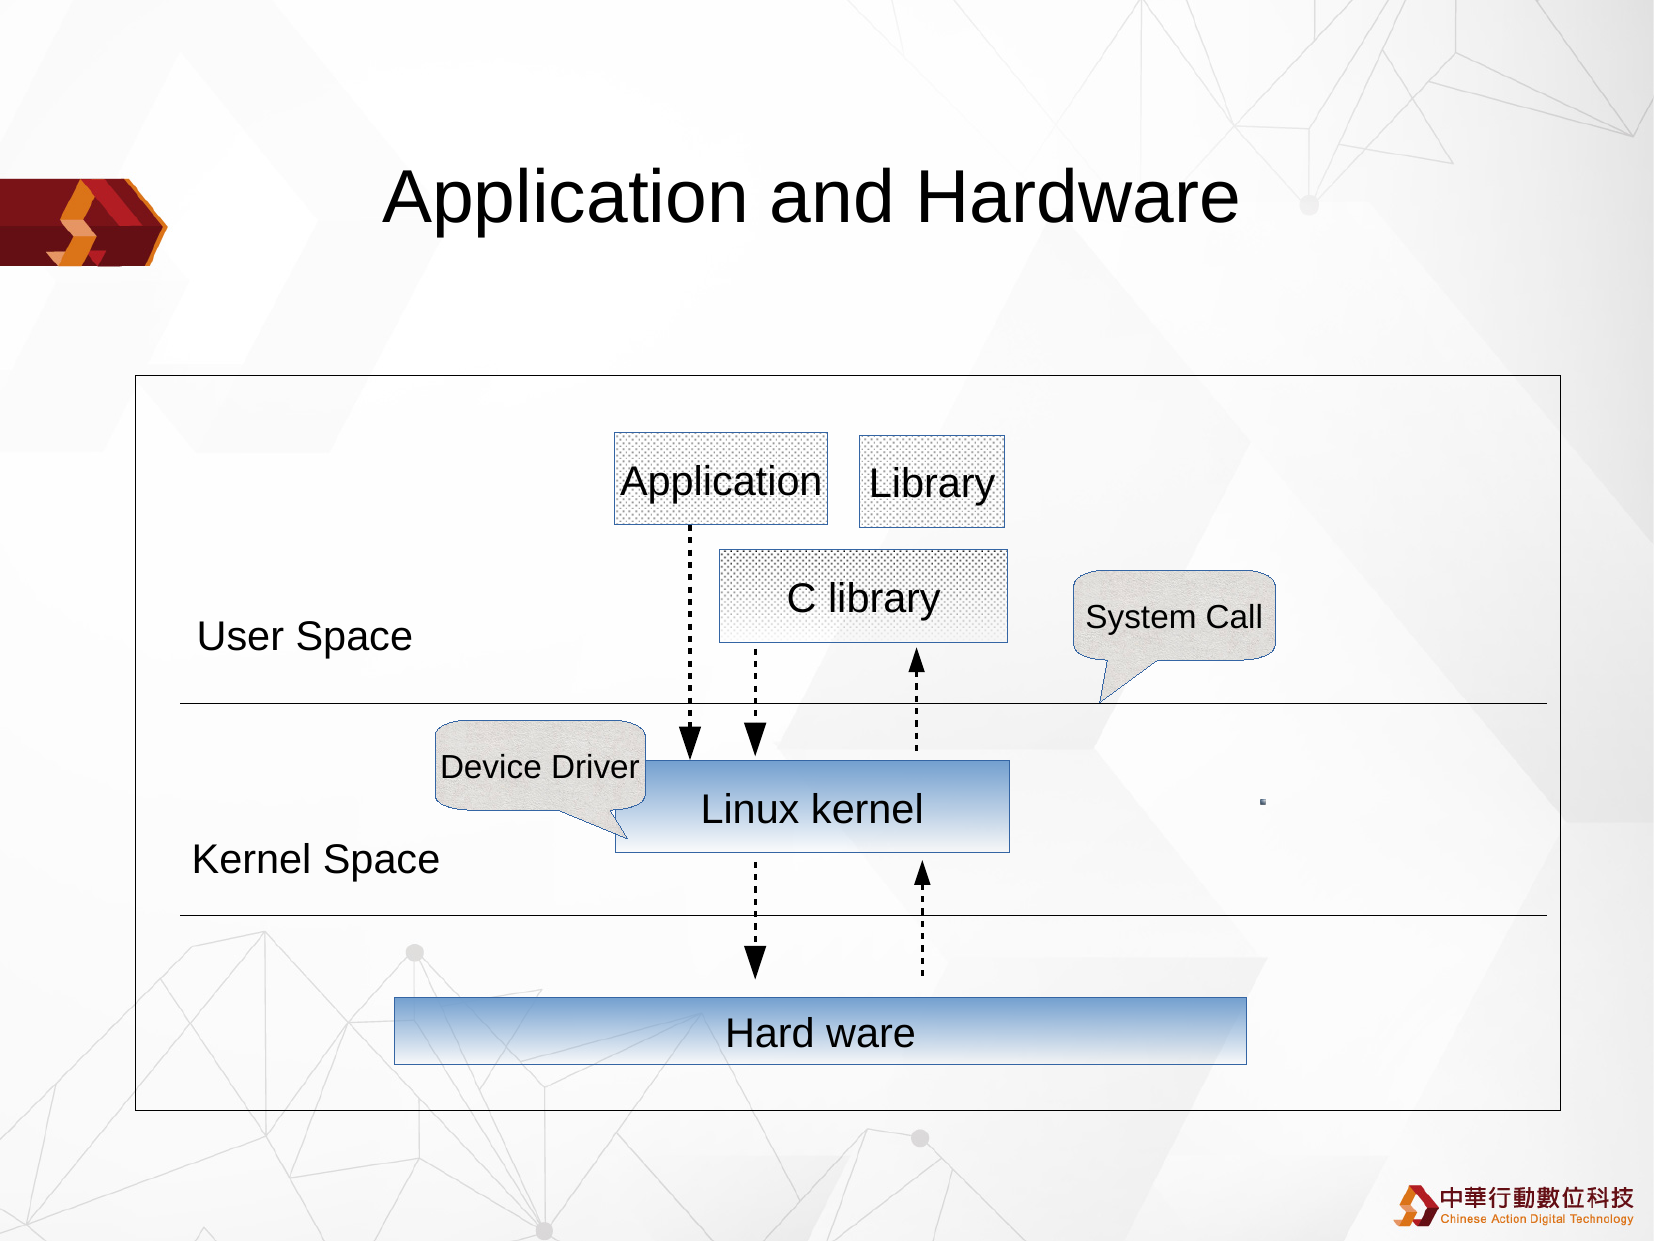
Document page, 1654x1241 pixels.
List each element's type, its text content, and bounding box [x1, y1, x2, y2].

text_box C library [719, 549, 1008, 643]
picture [0, 0, 1654, 1241]
text_box Application [614, 432, 828, 525]
text_box User Space [181, 601, 526, 676]
text_box System Call [1073, 570, 1276, 703]
text_box Device Driver [435, 720, 646, 839]
title Application and Hardware [118, 112, 1506, 281]
text_box Hard ware [394, 997, 1247, 1065]
text_box Library [859, 435, 1005, 528]
text_box Linux kernel [615, 760, 1010, 853]
text_box Kernel Space [176, 825, 481, 890]
